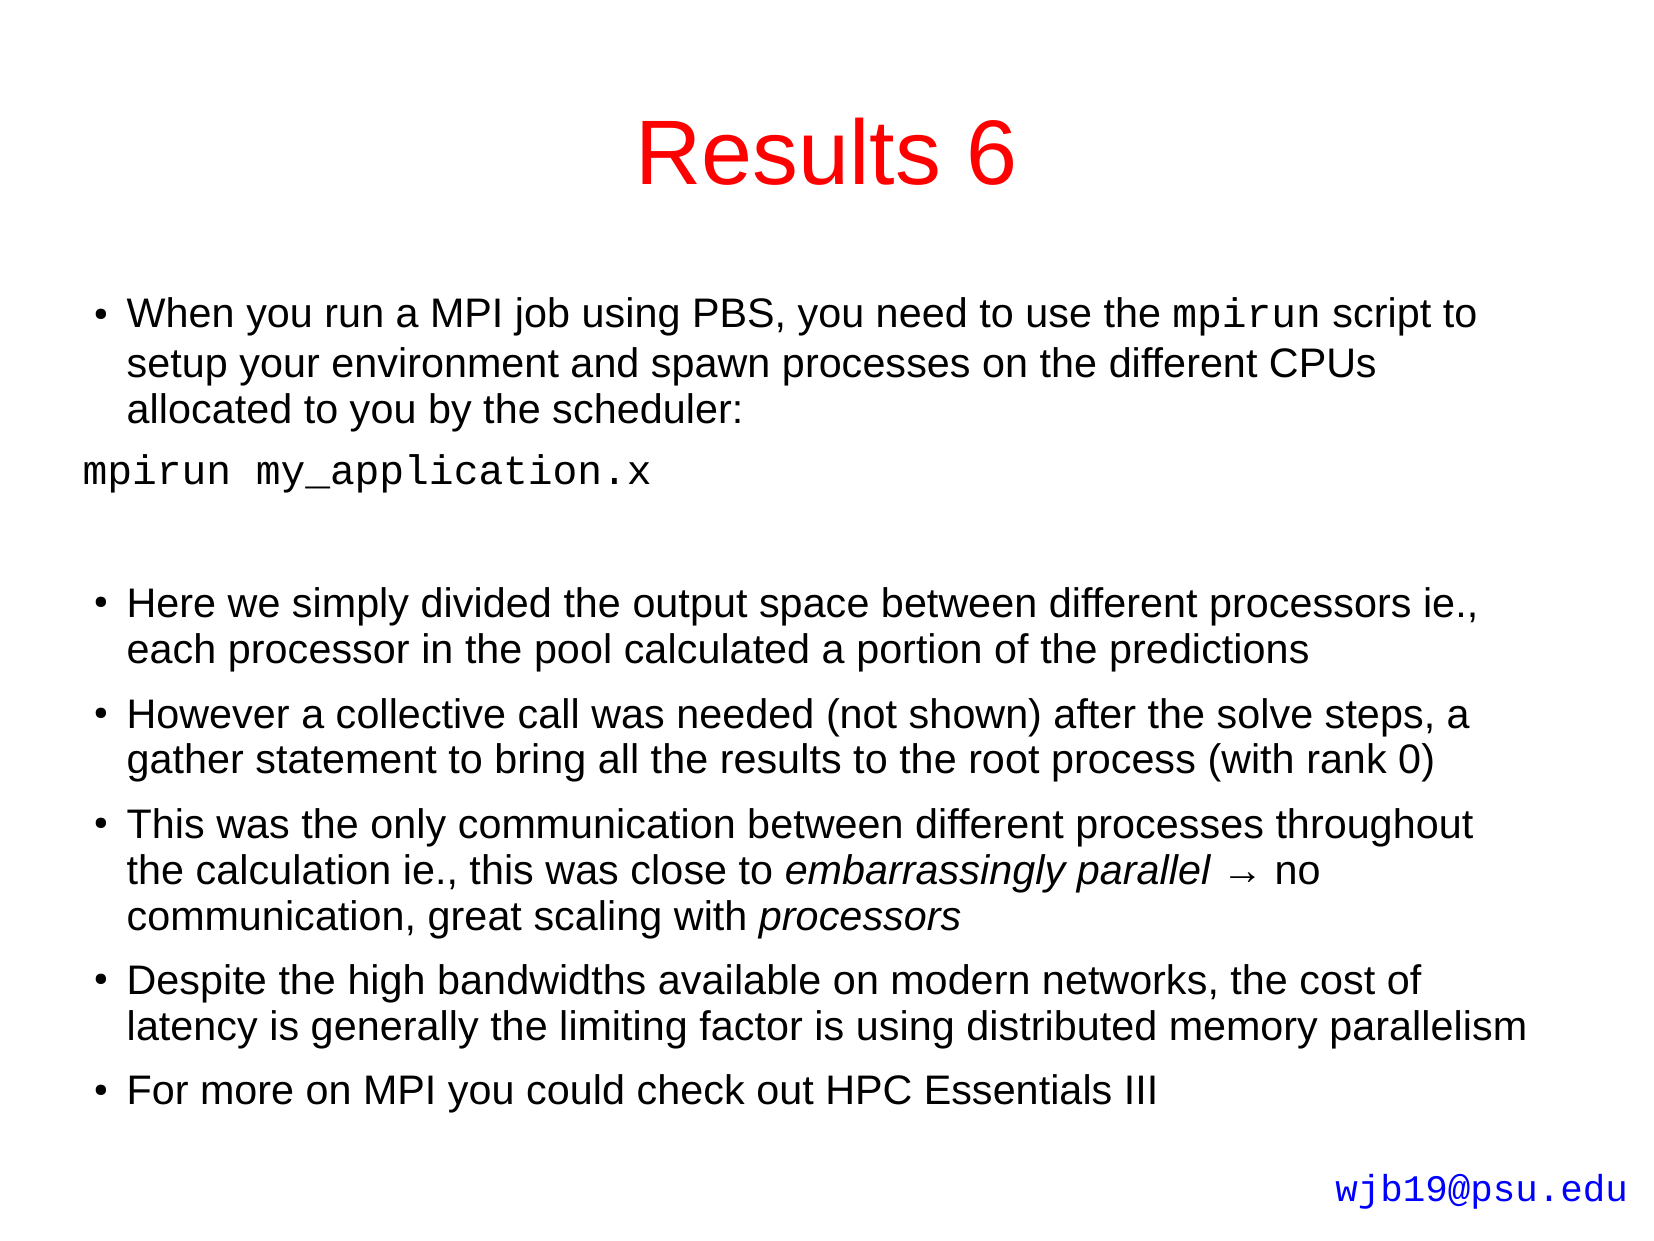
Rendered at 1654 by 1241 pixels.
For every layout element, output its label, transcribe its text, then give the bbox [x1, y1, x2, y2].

text_box wjb19@psu.edu [1320, 1162, 1643, 1220]
title Results 6 [82, 49, 1571, 257]
list When you run a MPI job using PBS, you need to use the mpirun script to setup your environment and spawn processes on the different CPUs allocated to you by the scheduler: mpirun my_application.x Here we simply divided the output space between different processors ie., each processor in the pool calculated a portion of the predictions However a collective call was needed (not shown) after the solve steps, a gather statement to bring all the results to the root process (with rank 0) This was the only communication between different processes throughout the calculation ie., this was close to embarrassingly parallel → no communication, great scaling with processors Despite the high bandwidths available on modern networks, the cost of latency is generally the limiting factor is using distributed memory parallelism For more on MPI you could check out HPC Essentials III [82, 290, 1538, 1156]
